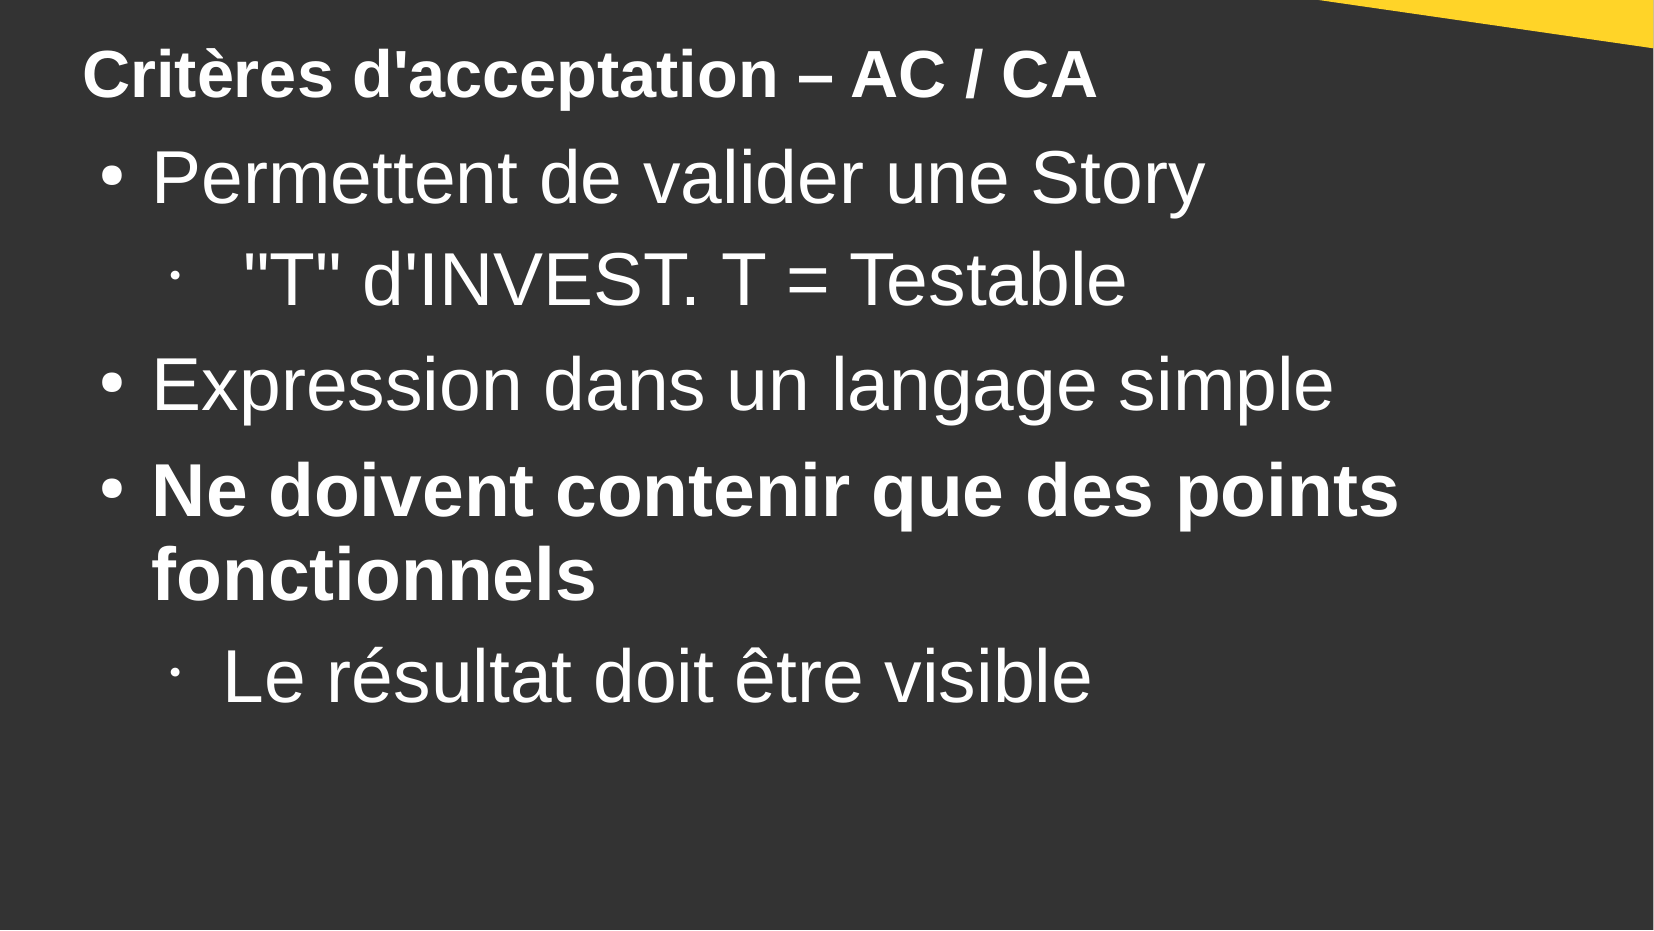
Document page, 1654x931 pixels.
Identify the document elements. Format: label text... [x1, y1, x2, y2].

text_box [1318, 0, 1654, 49]
list Permettent de valider une Story "T" d'INVEST. T = Testable Expression dans un langage simple Ne doivent contenir que des points fonctionnels Le résultat doit être visible [80, 135, 1620, 777]
title Critères d'acceptation – AC / CA [82, 37, 1571, 122]
